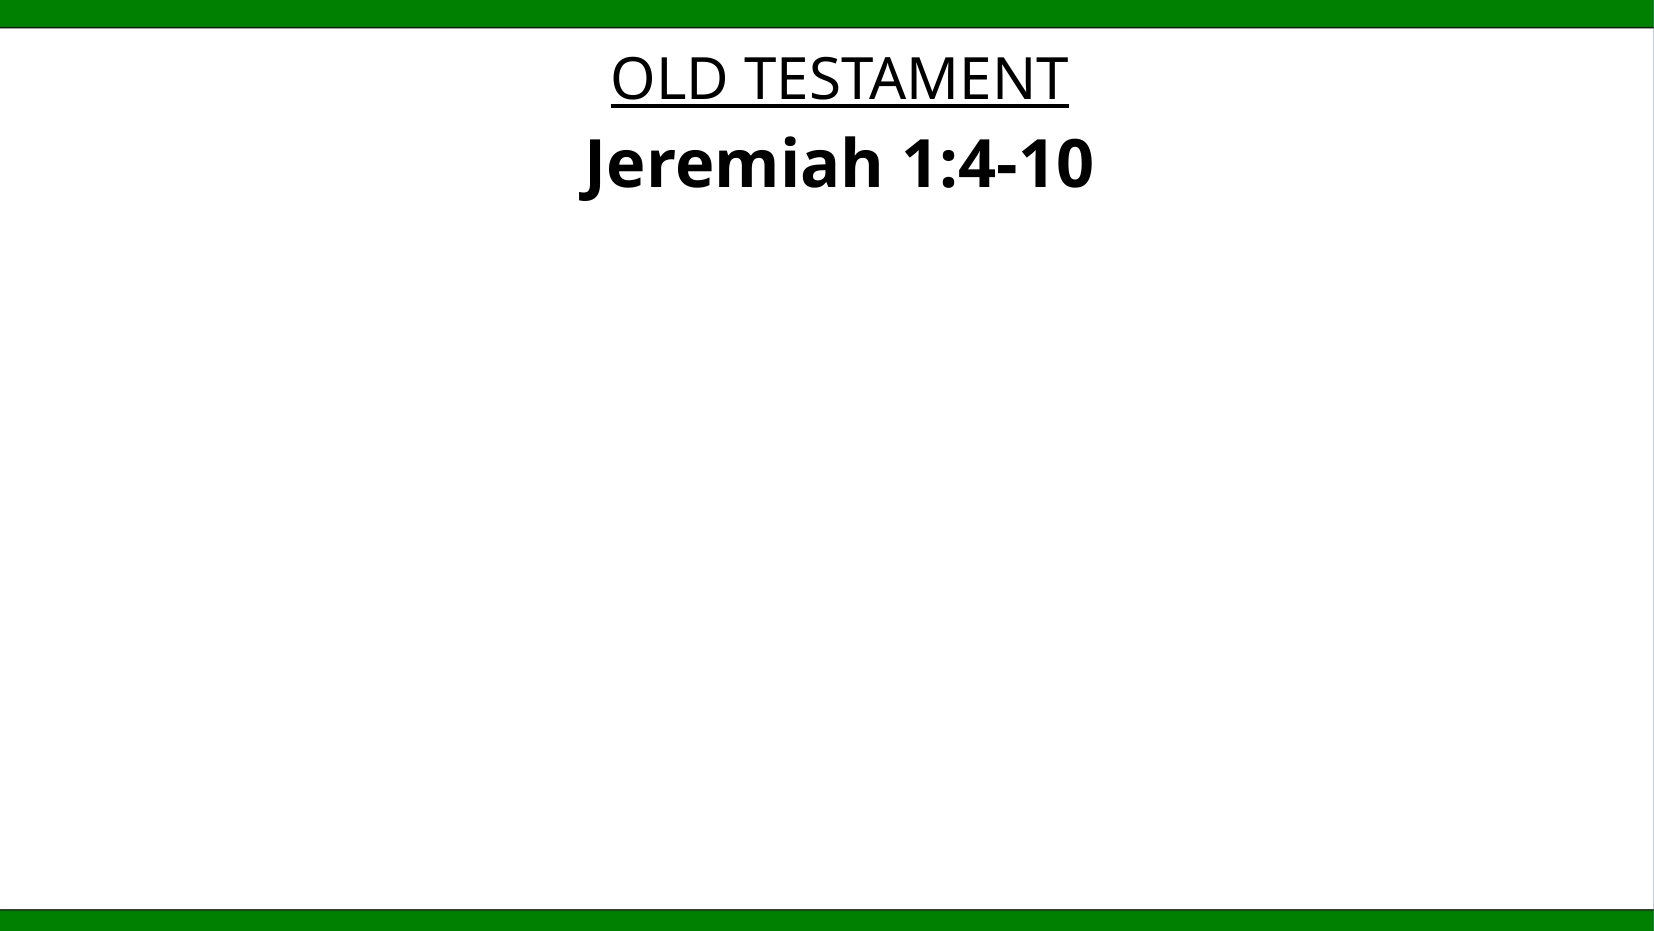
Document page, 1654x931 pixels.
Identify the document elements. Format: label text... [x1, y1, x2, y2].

picture [0, 0, 1654, 931]
text_box OLD TESTAMENT Jeremiah 1:4-10 [105, 30, 1576, 211]
